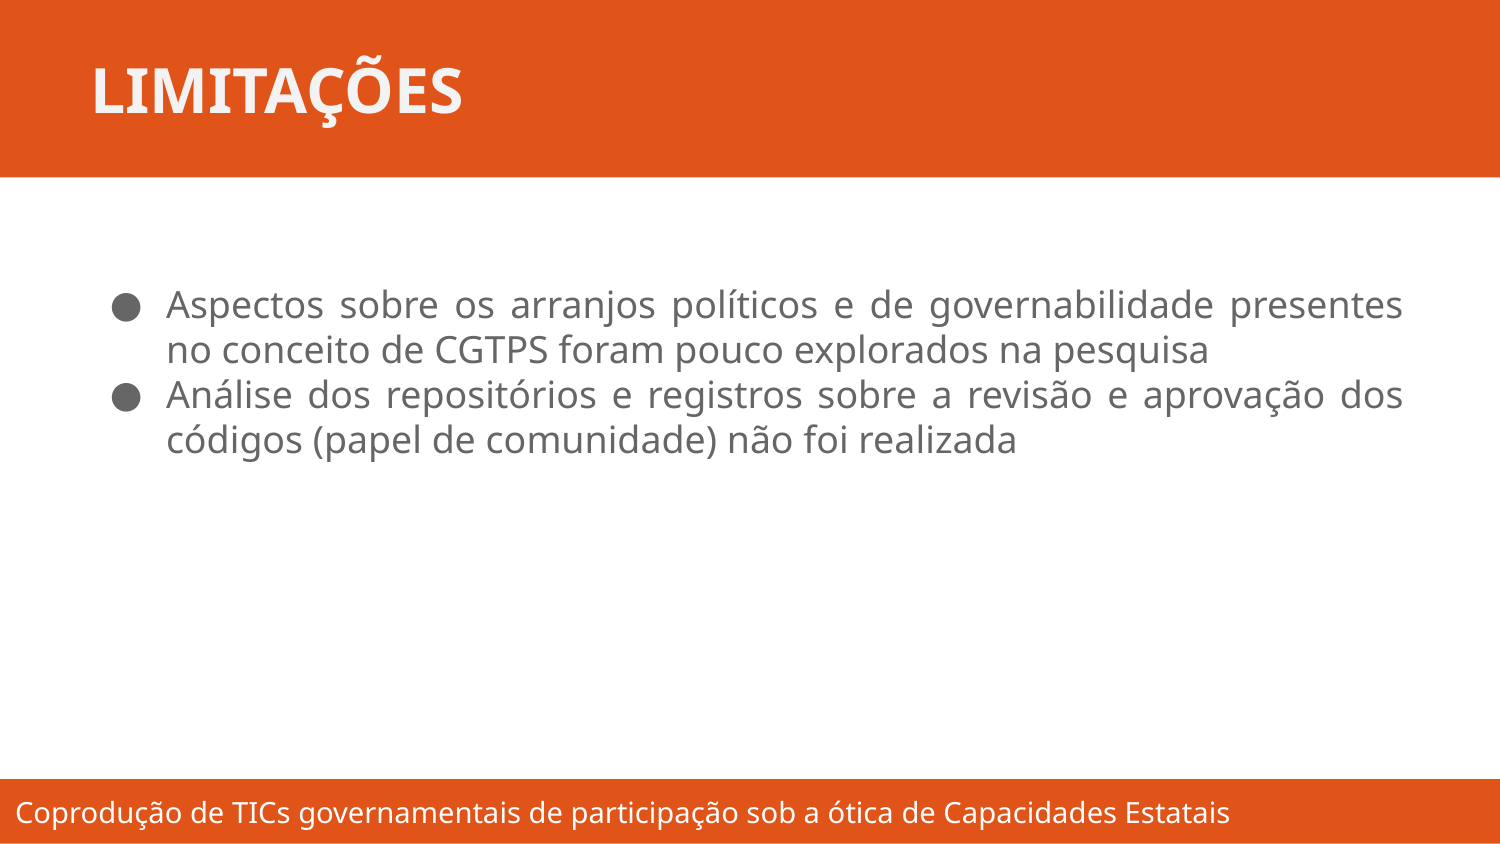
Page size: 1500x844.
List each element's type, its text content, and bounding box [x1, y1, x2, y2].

text_box LIMITAÇÕES [0, 0, 1500, 178]
list Aspectos sobre os arranjos políticos e de governabilidade presentes no conceito de CGTPS foram pouco explorados na pesquisa Análise dos repositórios e registros sobre a revisão e aprovação dos códigos (papel de comunidade) não foi realizada [76, 215, 1420, 630]
text_box Coprodução de TICs governamentais de participação sob a ótica de Capacidades Estatais [0, 779, 1500, 844]
